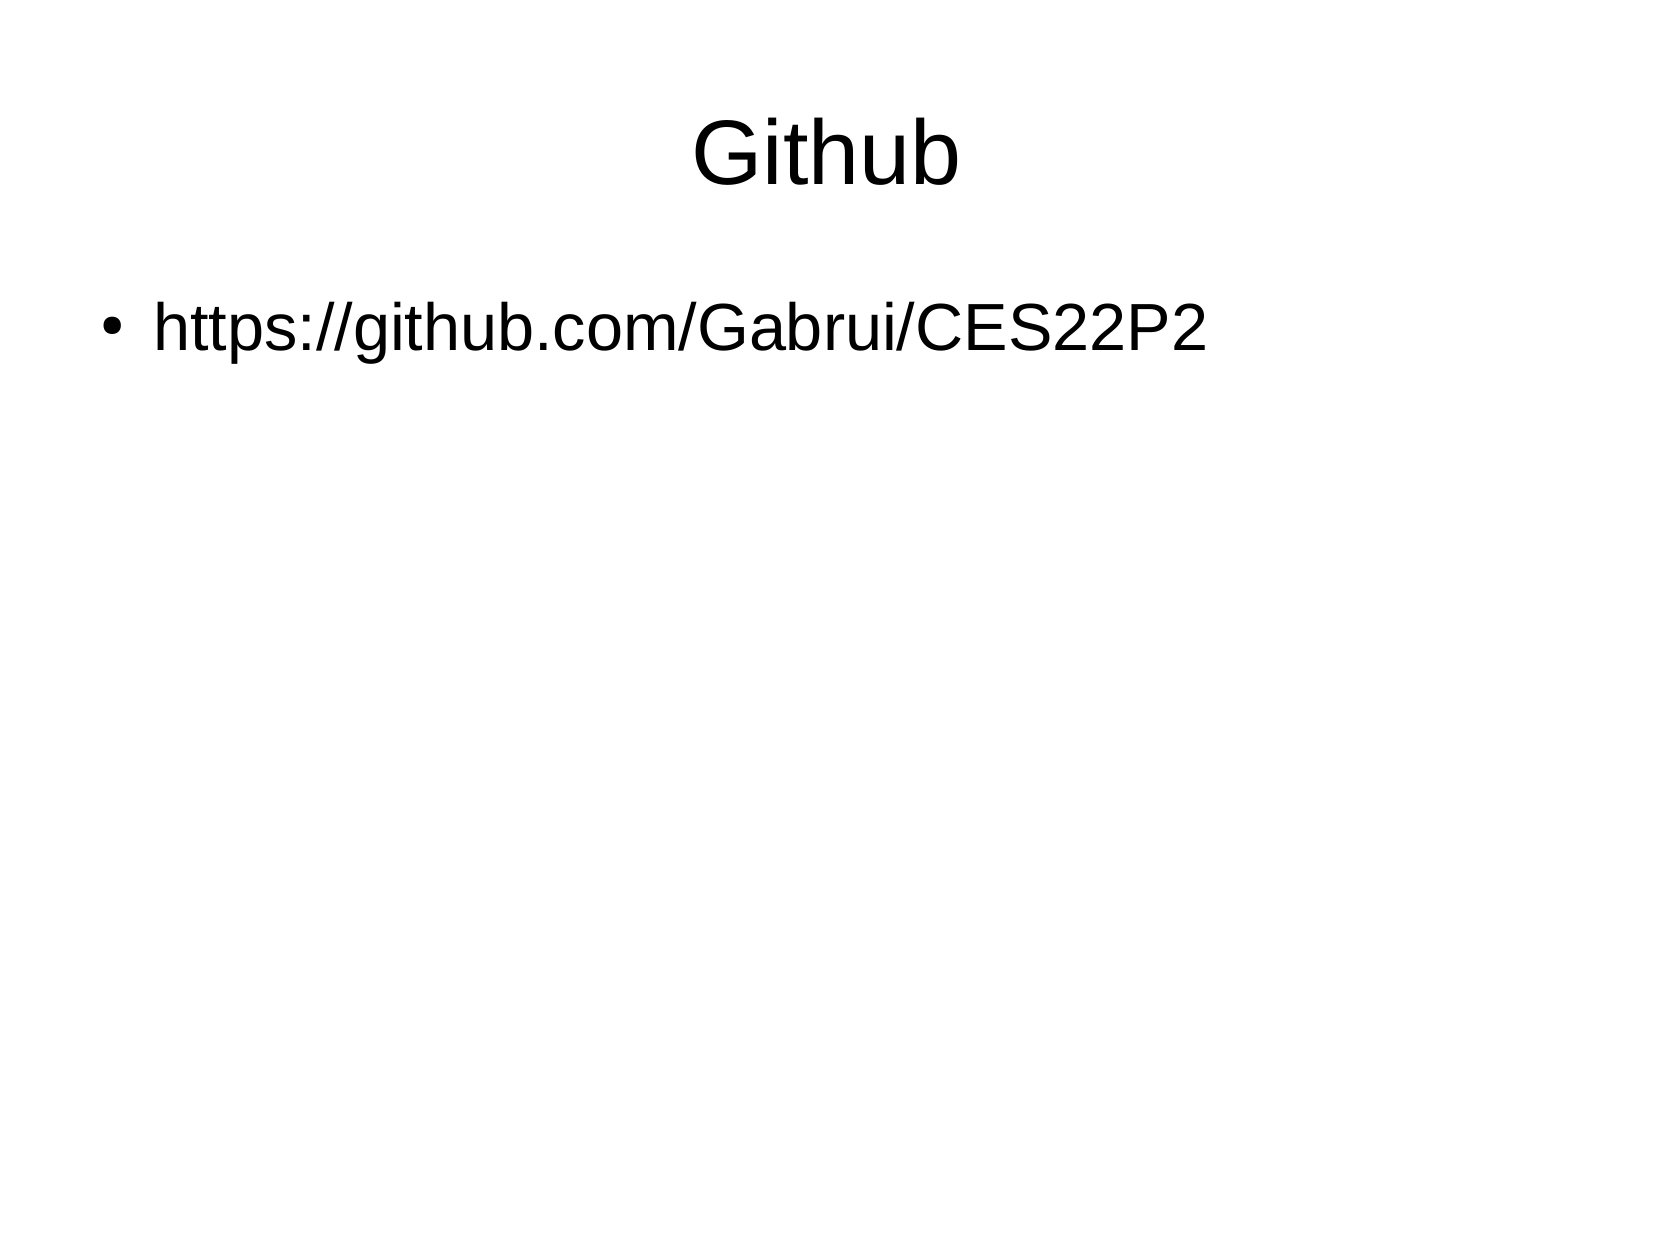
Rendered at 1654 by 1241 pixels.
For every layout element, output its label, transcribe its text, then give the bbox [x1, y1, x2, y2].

list https://github.com/Gabrui/CES22P2 [82, 290, 1571, 1010]
title Github [82, 49, 1571, 257]
